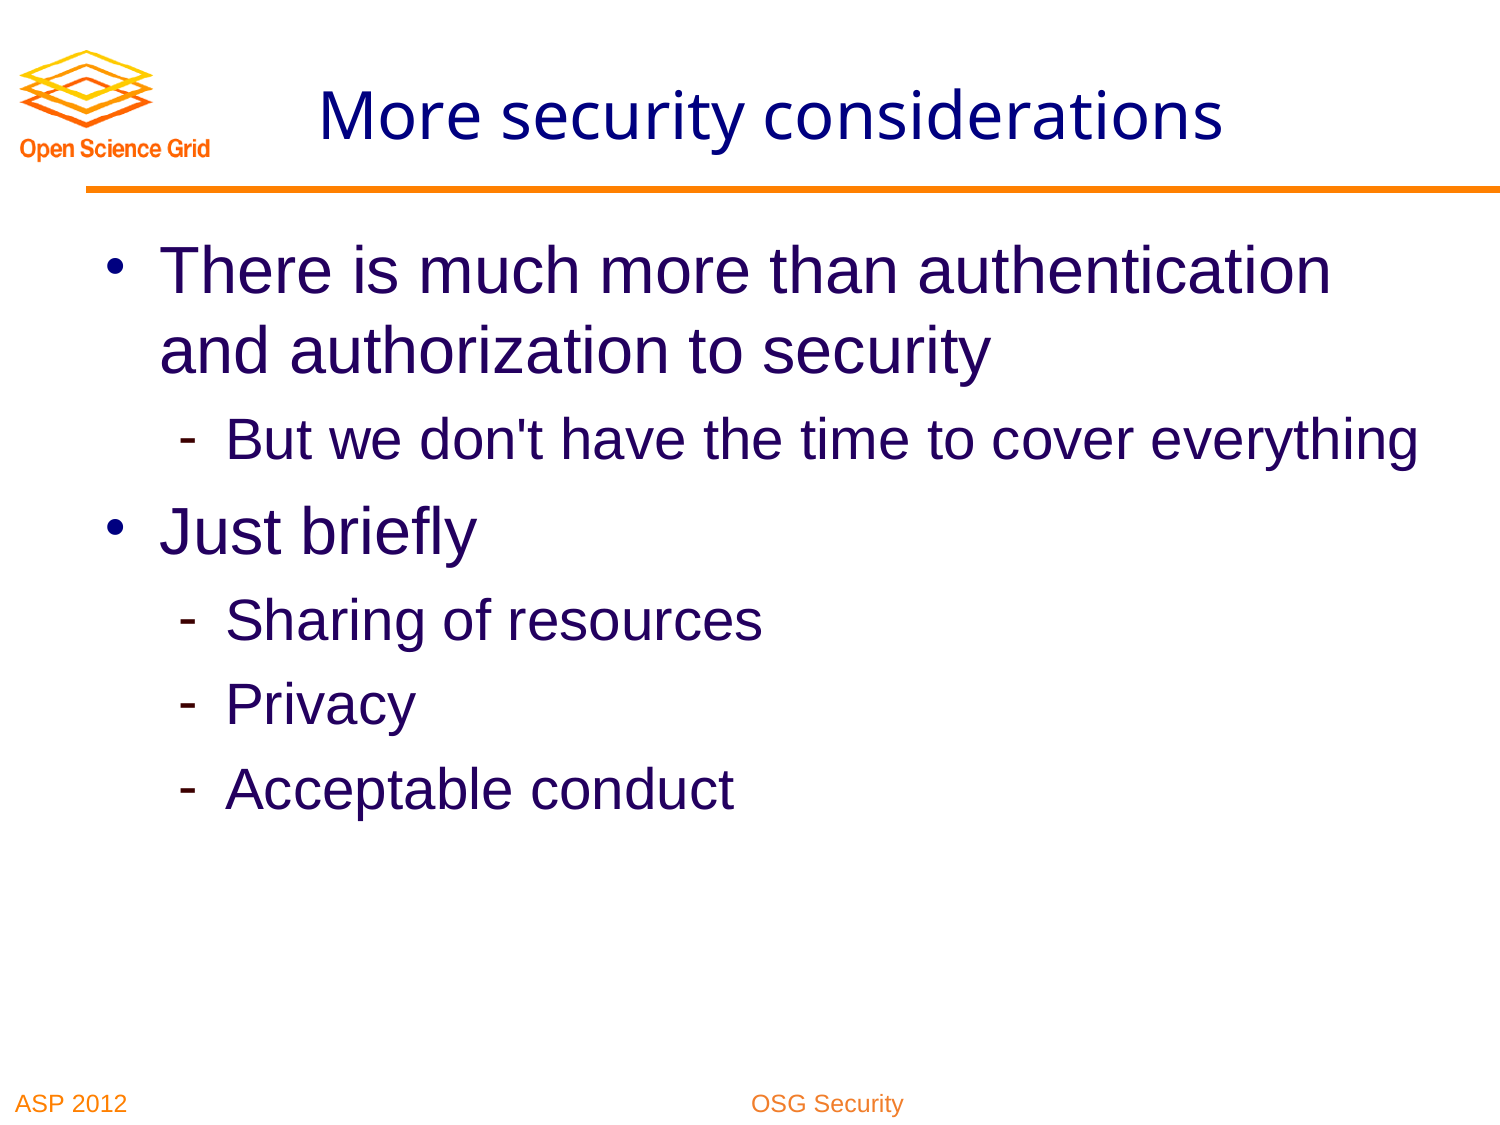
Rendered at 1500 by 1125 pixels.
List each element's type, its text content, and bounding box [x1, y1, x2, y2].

title More security considerations [201, 18, 1342, 207]
list There is much more than authentication and authorization to security But we don't have the time to cover everything Just briefly Sharing of resources Privacy Acceptable conduct [88, 218, 1466, 962]
picture [0, 27, 201, 179]
